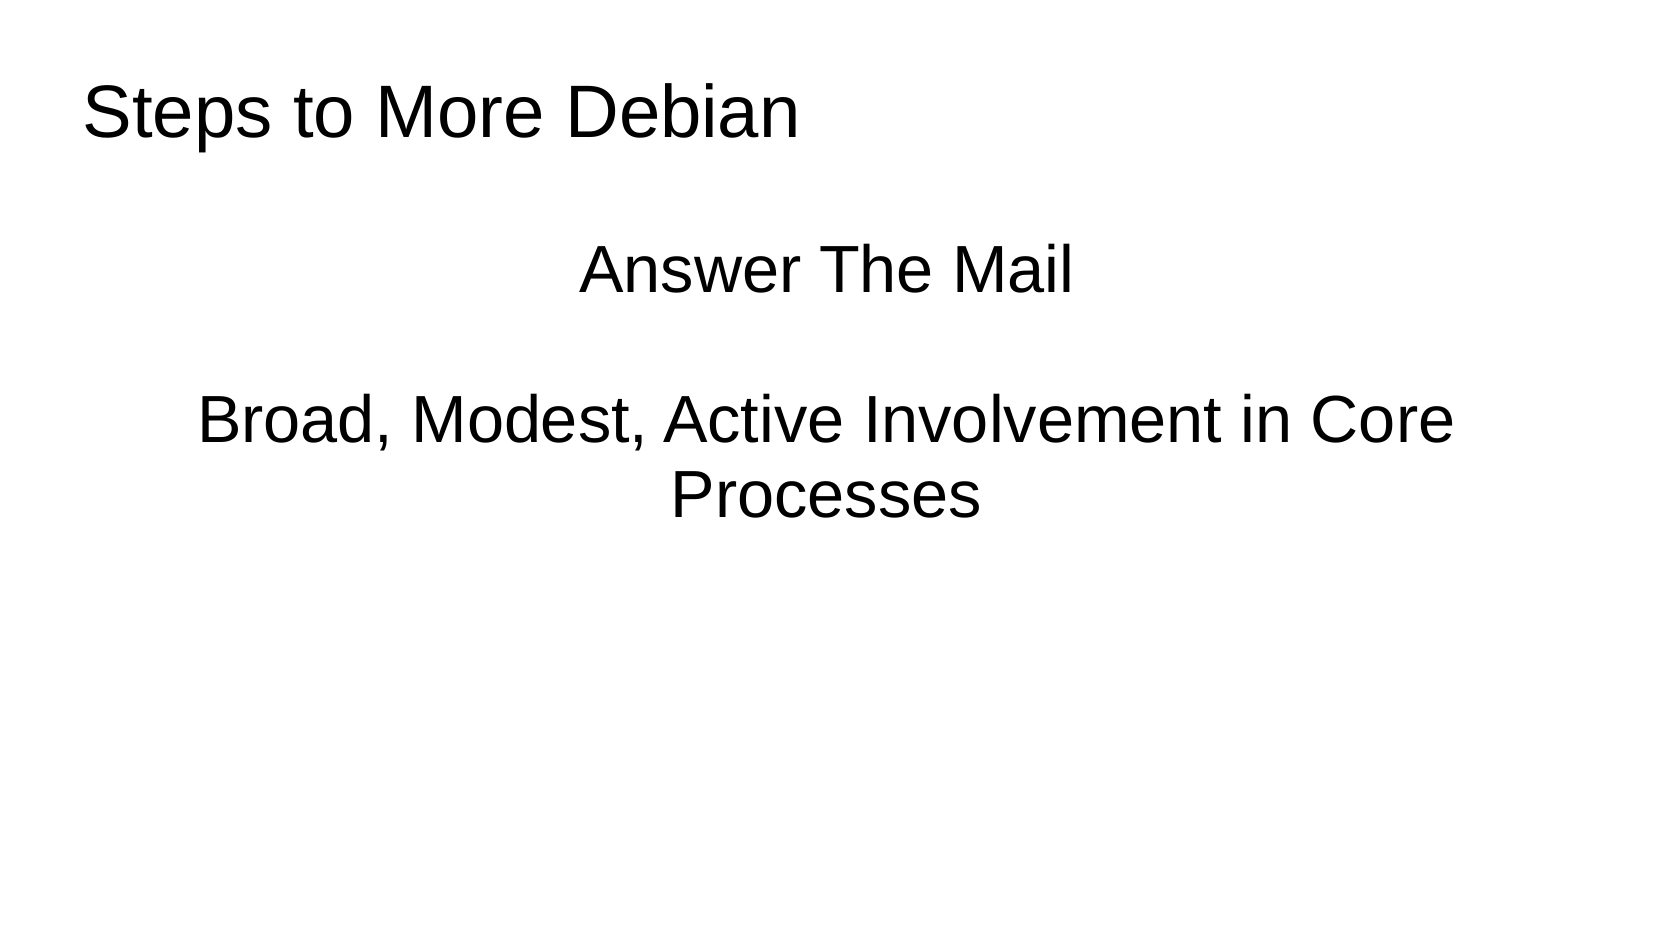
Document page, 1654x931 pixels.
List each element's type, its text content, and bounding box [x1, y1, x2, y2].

subtitle Answer The Mail Broad, Modest, Active Involvement in Core Processes [82, 224, 1571, 764]
title Steps to More Debian [82, 35, 1235, 189]
